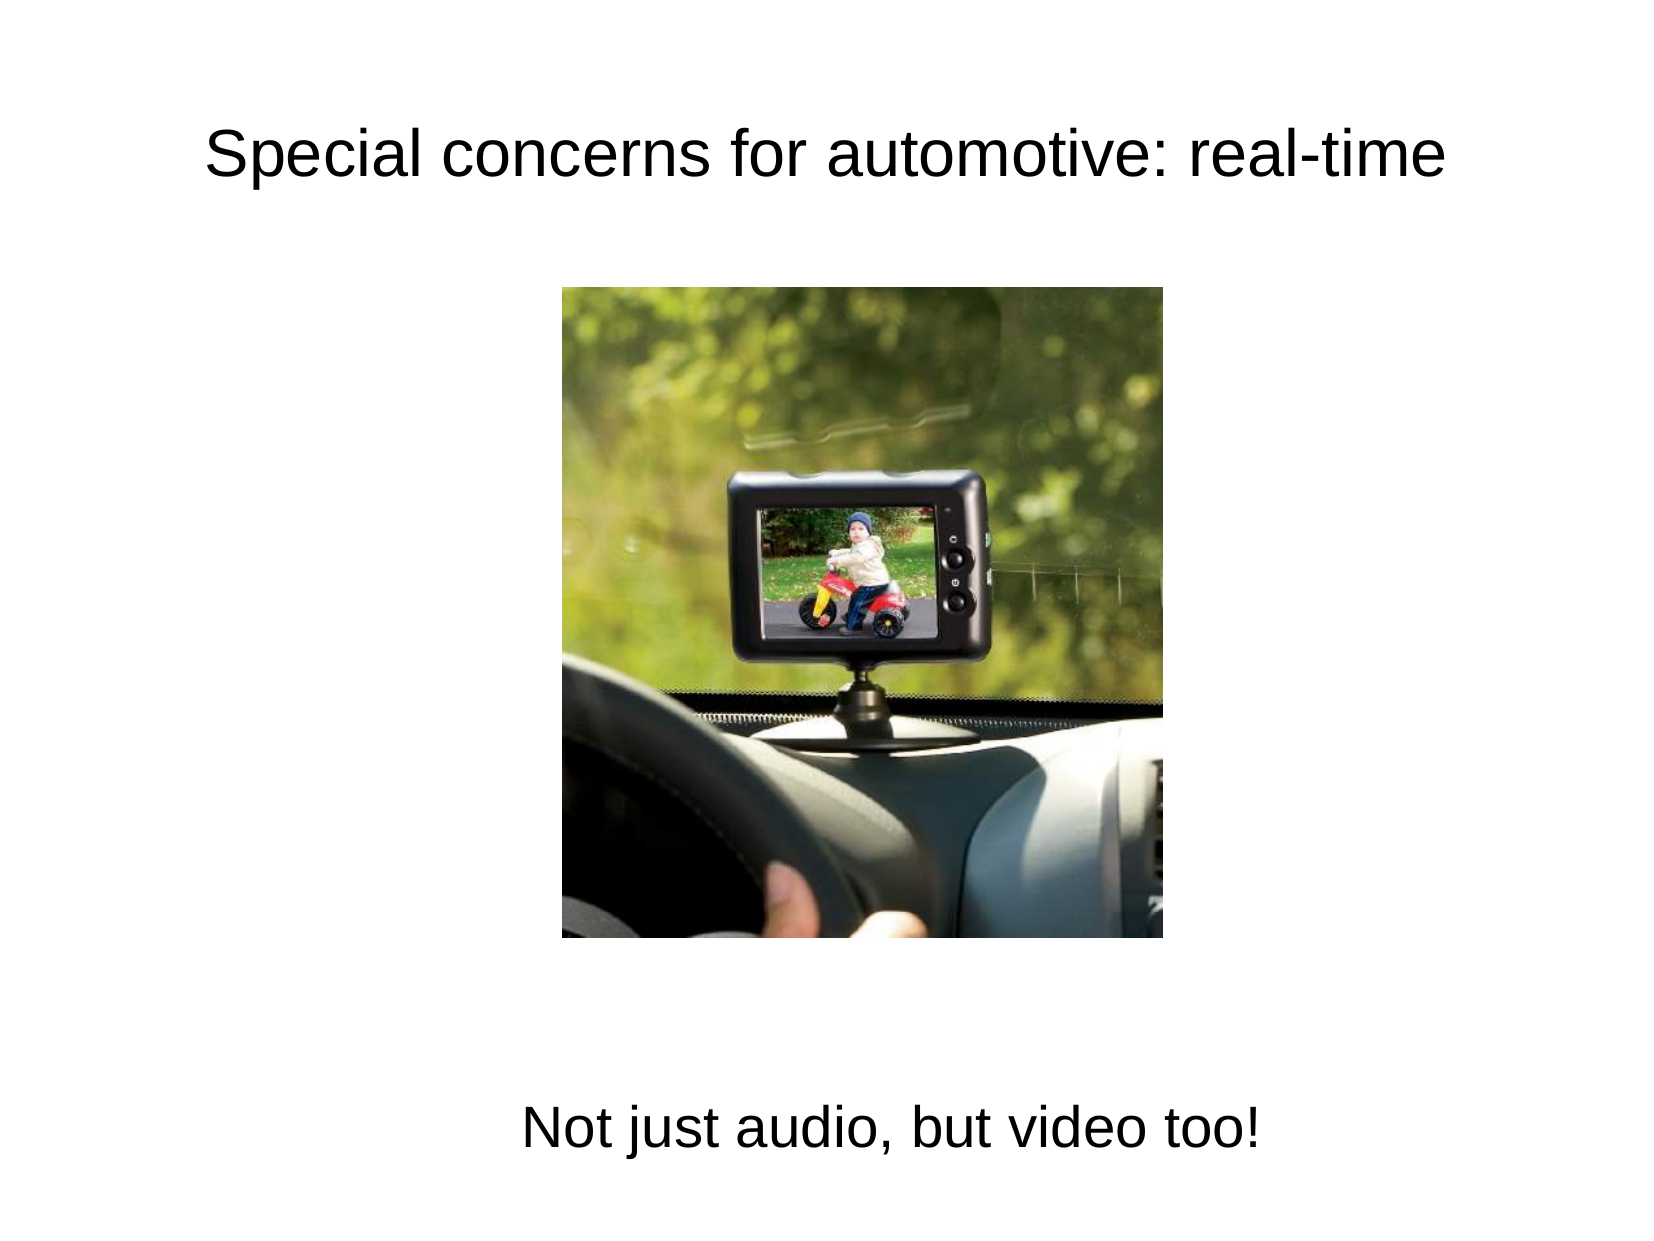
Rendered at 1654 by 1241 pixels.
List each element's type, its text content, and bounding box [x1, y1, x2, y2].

picture [562, 287, 1163, 938]
title Special concerns for automotive: real-time [82, 49, 1571, 257]
text_box Not just audio, but video too! [486, 1087, 1277, 1168]
